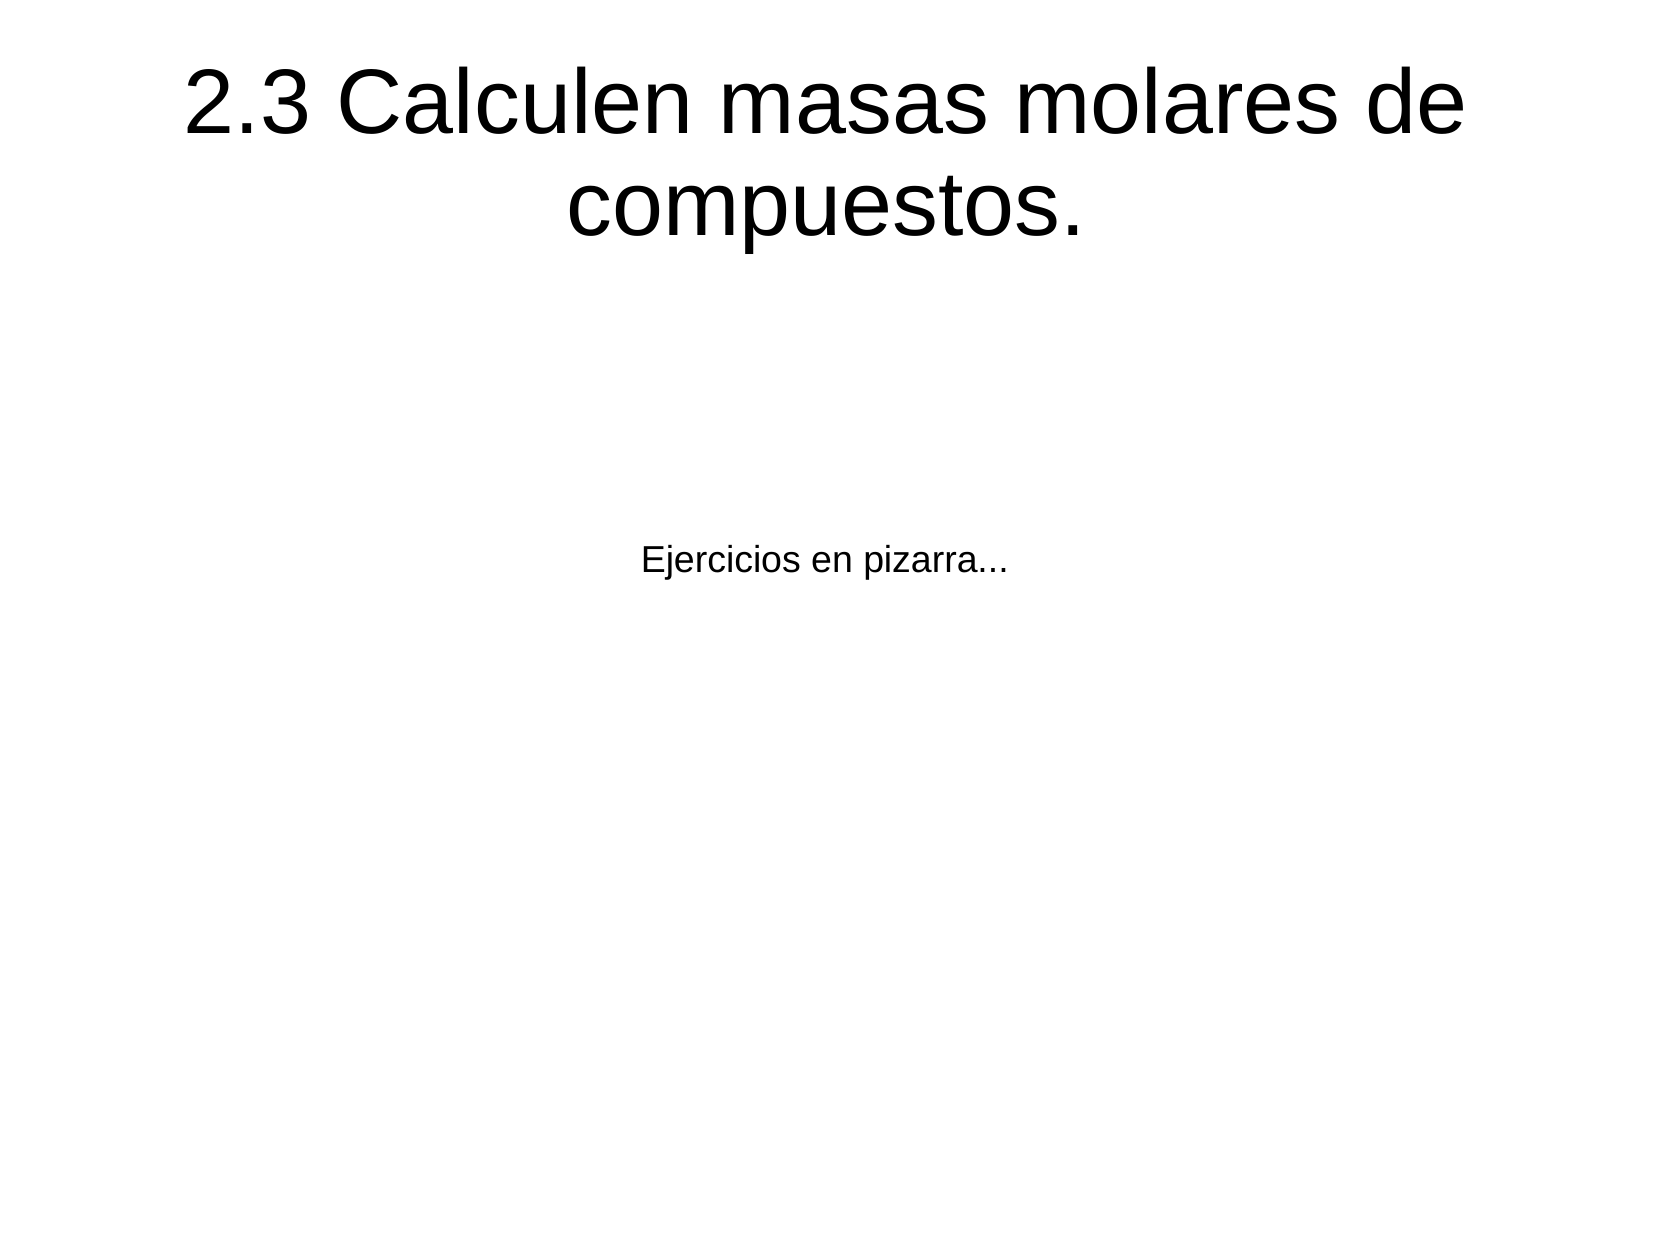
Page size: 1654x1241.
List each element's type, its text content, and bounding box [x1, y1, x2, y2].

text_box Ejercicios en pizarra... [625, 531, 1024, 589]
title 2.3 Calculen masas molares de compuestos. [82, 49, 1571, 257]
